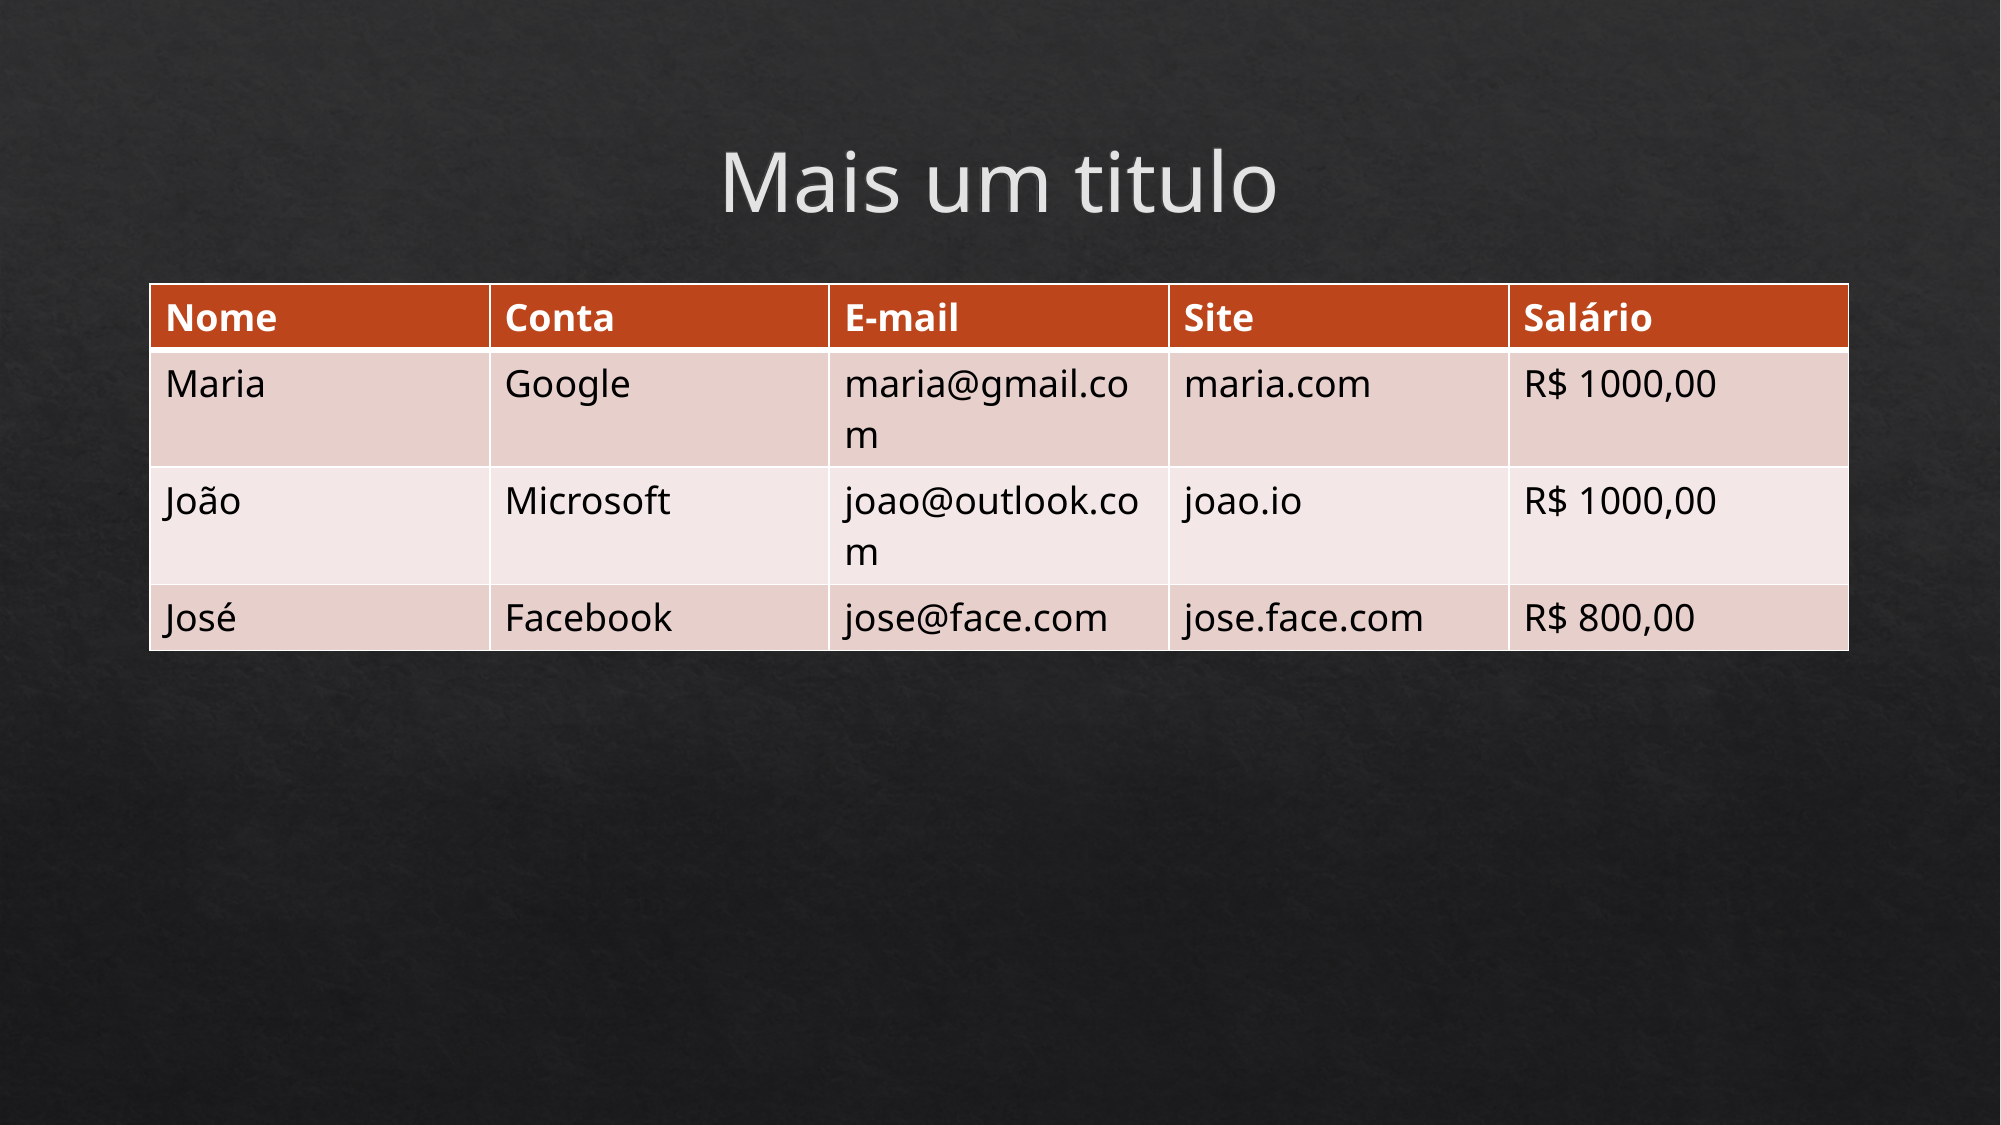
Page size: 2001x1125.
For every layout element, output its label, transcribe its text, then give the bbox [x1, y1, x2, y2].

table_cell R$ 800,00 [1510, 585, 1848, 650]
table_header Site [1170, 285, 1508, 347]
title Mais um titulo [149, 99, 1849, 260]
table_cell maria.com [1170, 353, 1508, 466]
table_cell R$ 1000,00 [1510, 468, 1848, 584]
table_cell João [151, 468, 489, 584]
table_cell jose@face.com [830, 585, 1168, 650]
table_cell José [151, 585, 489, 650]
table_cell joao@outlook.com [830, 468, 1168, 584]
table_header Nome [151, 285, 489, 347]
table_cell Facebook [491, 585, 828, 650]
table_cell maria@gmail.com [830, 353, 1168, 466]
table_cell Maria [151, 353, 489, 466]
table_cell R$ 1000,00 [1510, 353, 1848, 466]
table_cell joao.io [1170, 468, 1508, 584]
table_cell jose.face.com [1170, 585, 1508, 650]
table_header E-mail [830, 285, 1168, 347]
table_header Conta [491, 285, 828, 347]
picture [0, 0, 2001, 1125]
table_cell Google [491, 353, 828, 466]
table_cell Microsoft [491, 468, 828, 584]
table_header Salário [1510, 285, 1848, 347]
